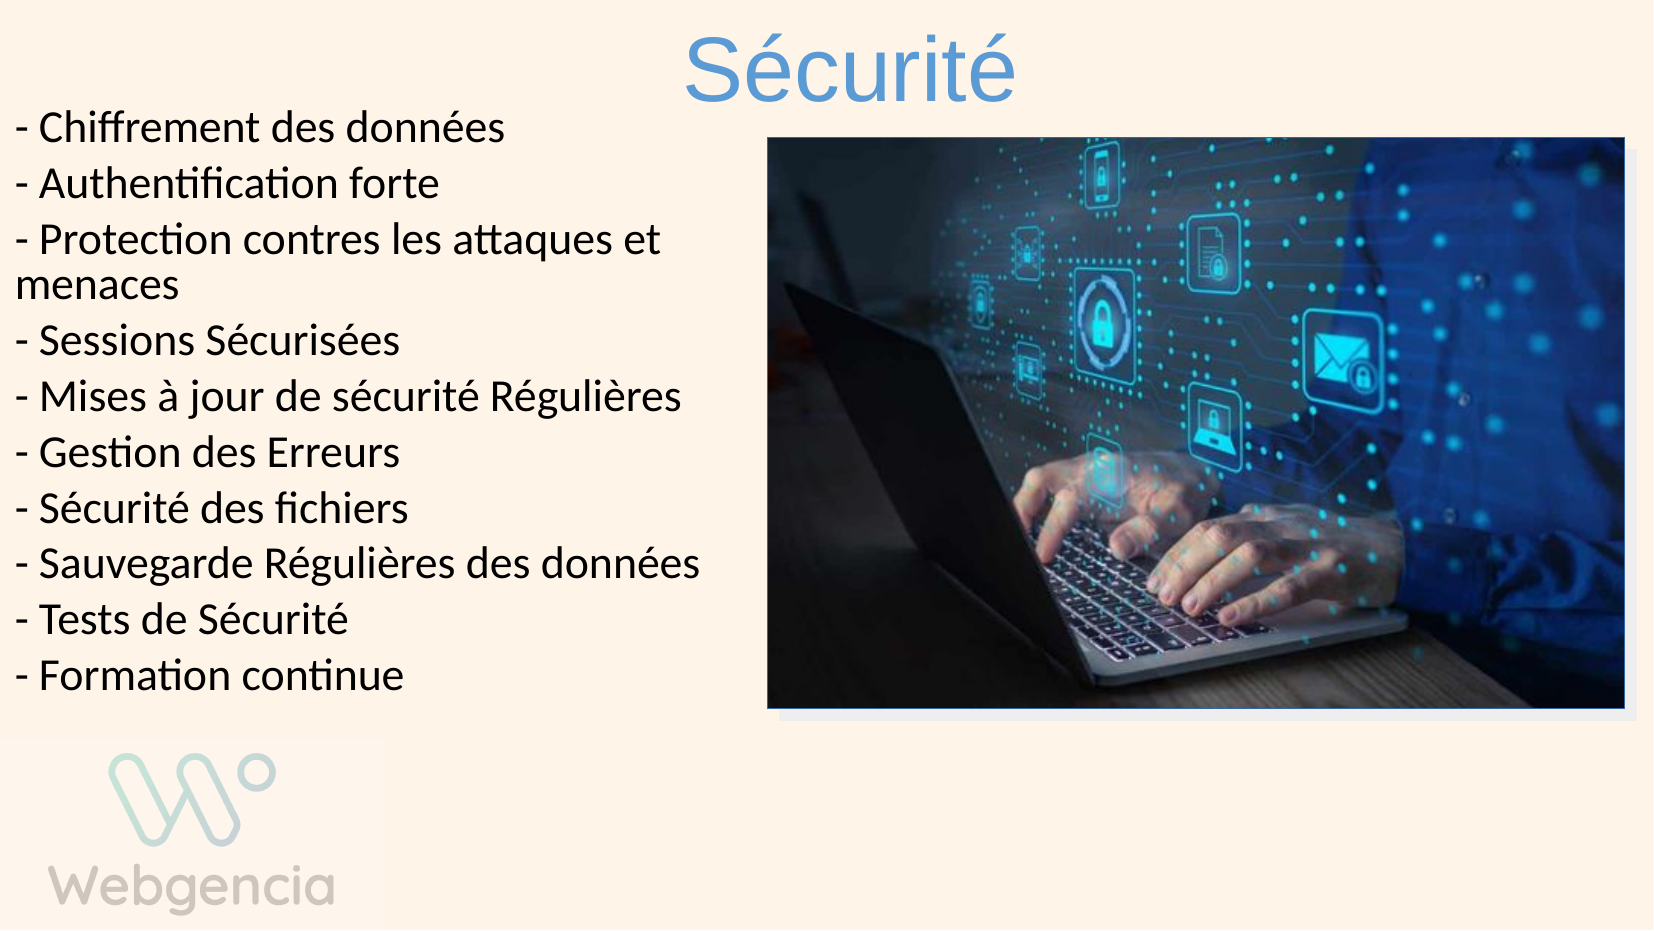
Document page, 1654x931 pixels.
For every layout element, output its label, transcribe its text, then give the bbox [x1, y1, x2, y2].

picture [0, 756, 384, 931]
picture [767, 137, 1625, 709]
title Sécurité [106, 0, 1595, 137]
text_box - Chiffrement des données - Authentification forte - Protection contres les attaques et menaces - Sessions Sécurisées - Mises à jour de sécurité Régulières - Gestion des Erreurs - Sécurité des fichiers - Sauvegarde Régulières des données - Tests de Sécurité - Formation continue [0, 100, 768, 756]
